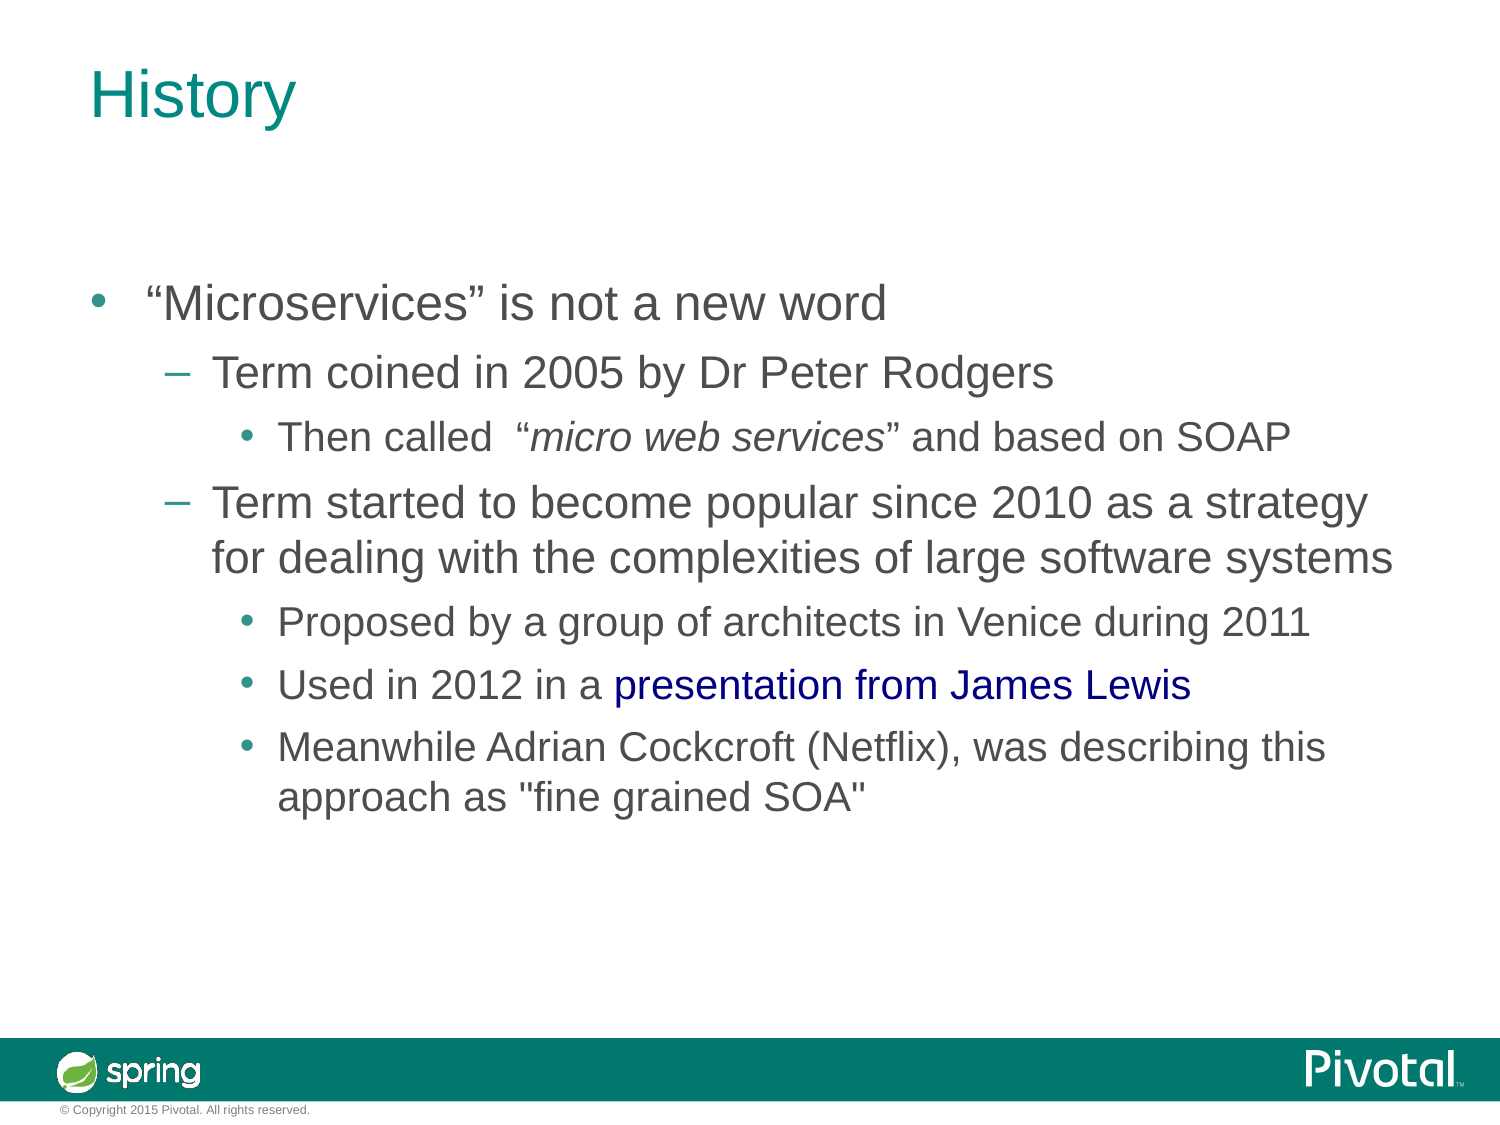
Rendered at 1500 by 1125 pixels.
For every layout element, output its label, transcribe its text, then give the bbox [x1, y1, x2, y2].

picture [32, 1041, 210, 1103]
list “Microservices” is not a new word Term coined in 2005 by Dr Peter Rodgers Then called “micro web services” and based on SOAP Term started to become popular since 2010 as a strategy for dealing with the complexities of large software systems Proposed by a group of architects in Venice during 2011 Used in 2012 in a presentation from James Lewis Meanwhile Adrian Cockcroft (Netflix), was describing this approach as "fine grained SOA" [75, 262, 1426, 976]
title History [75, 37, 1426, 225]
picture [1306, 1050, 1464, 1087]
